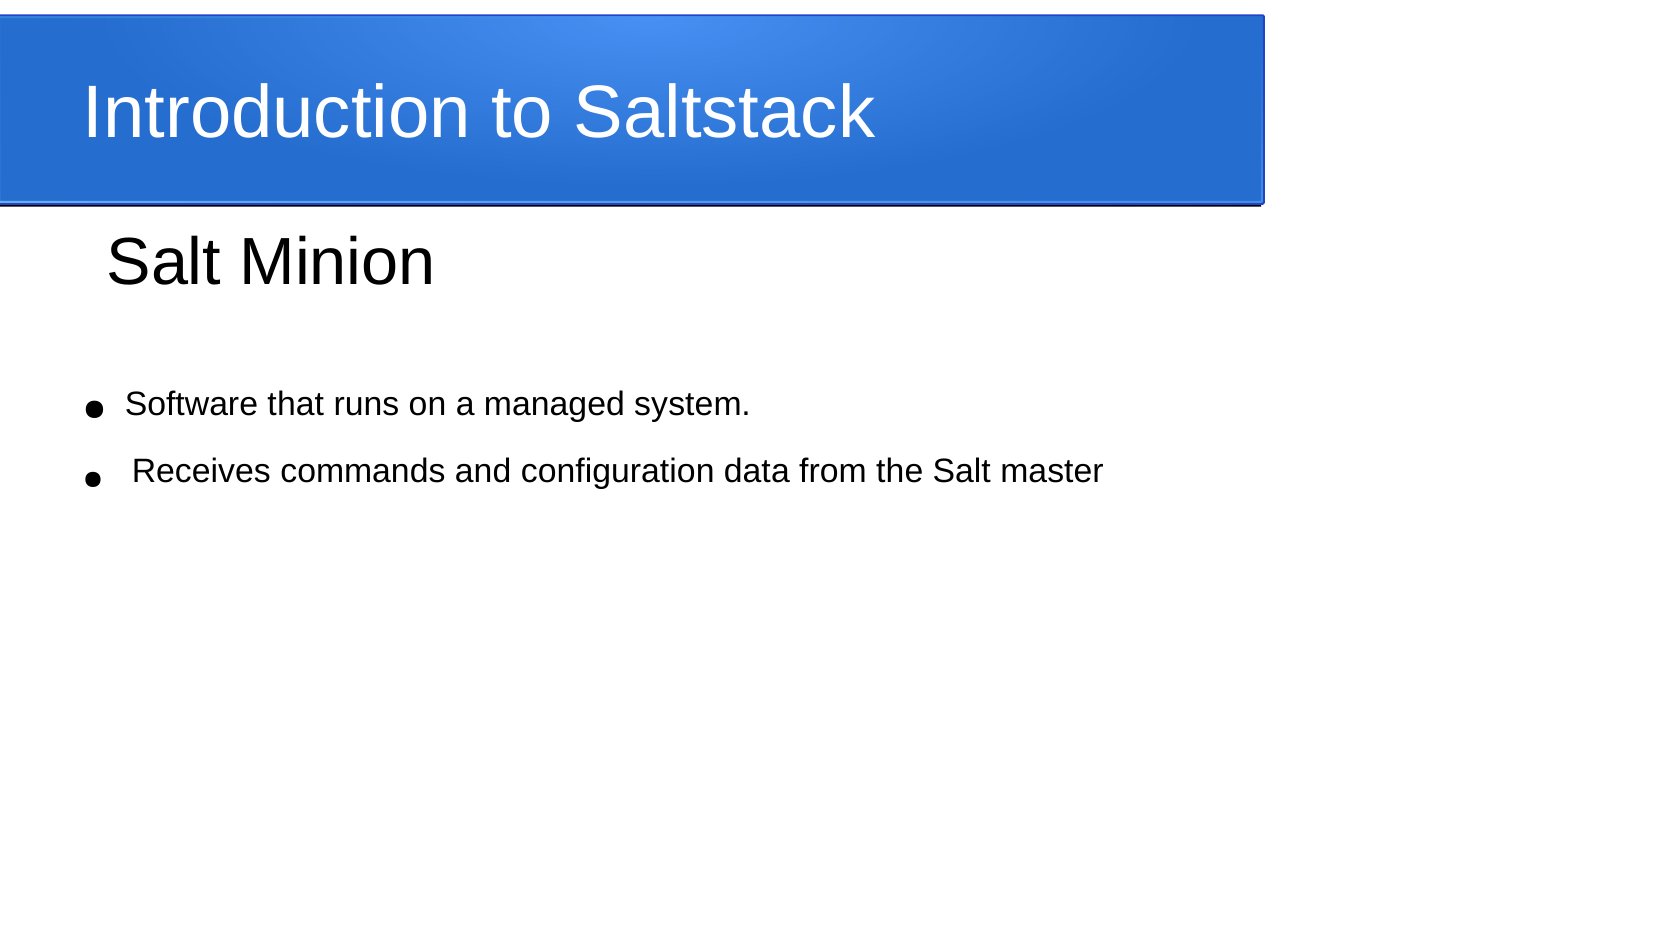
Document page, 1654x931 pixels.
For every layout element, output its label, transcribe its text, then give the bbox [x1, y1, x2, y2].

subtitle Salt Minion Software that runs on a managed system. Receives commands and configuration data from the Salt master [82, 224, 1571, 764]
title Introduction to Saltstack [82, 35, 1235, 189]
